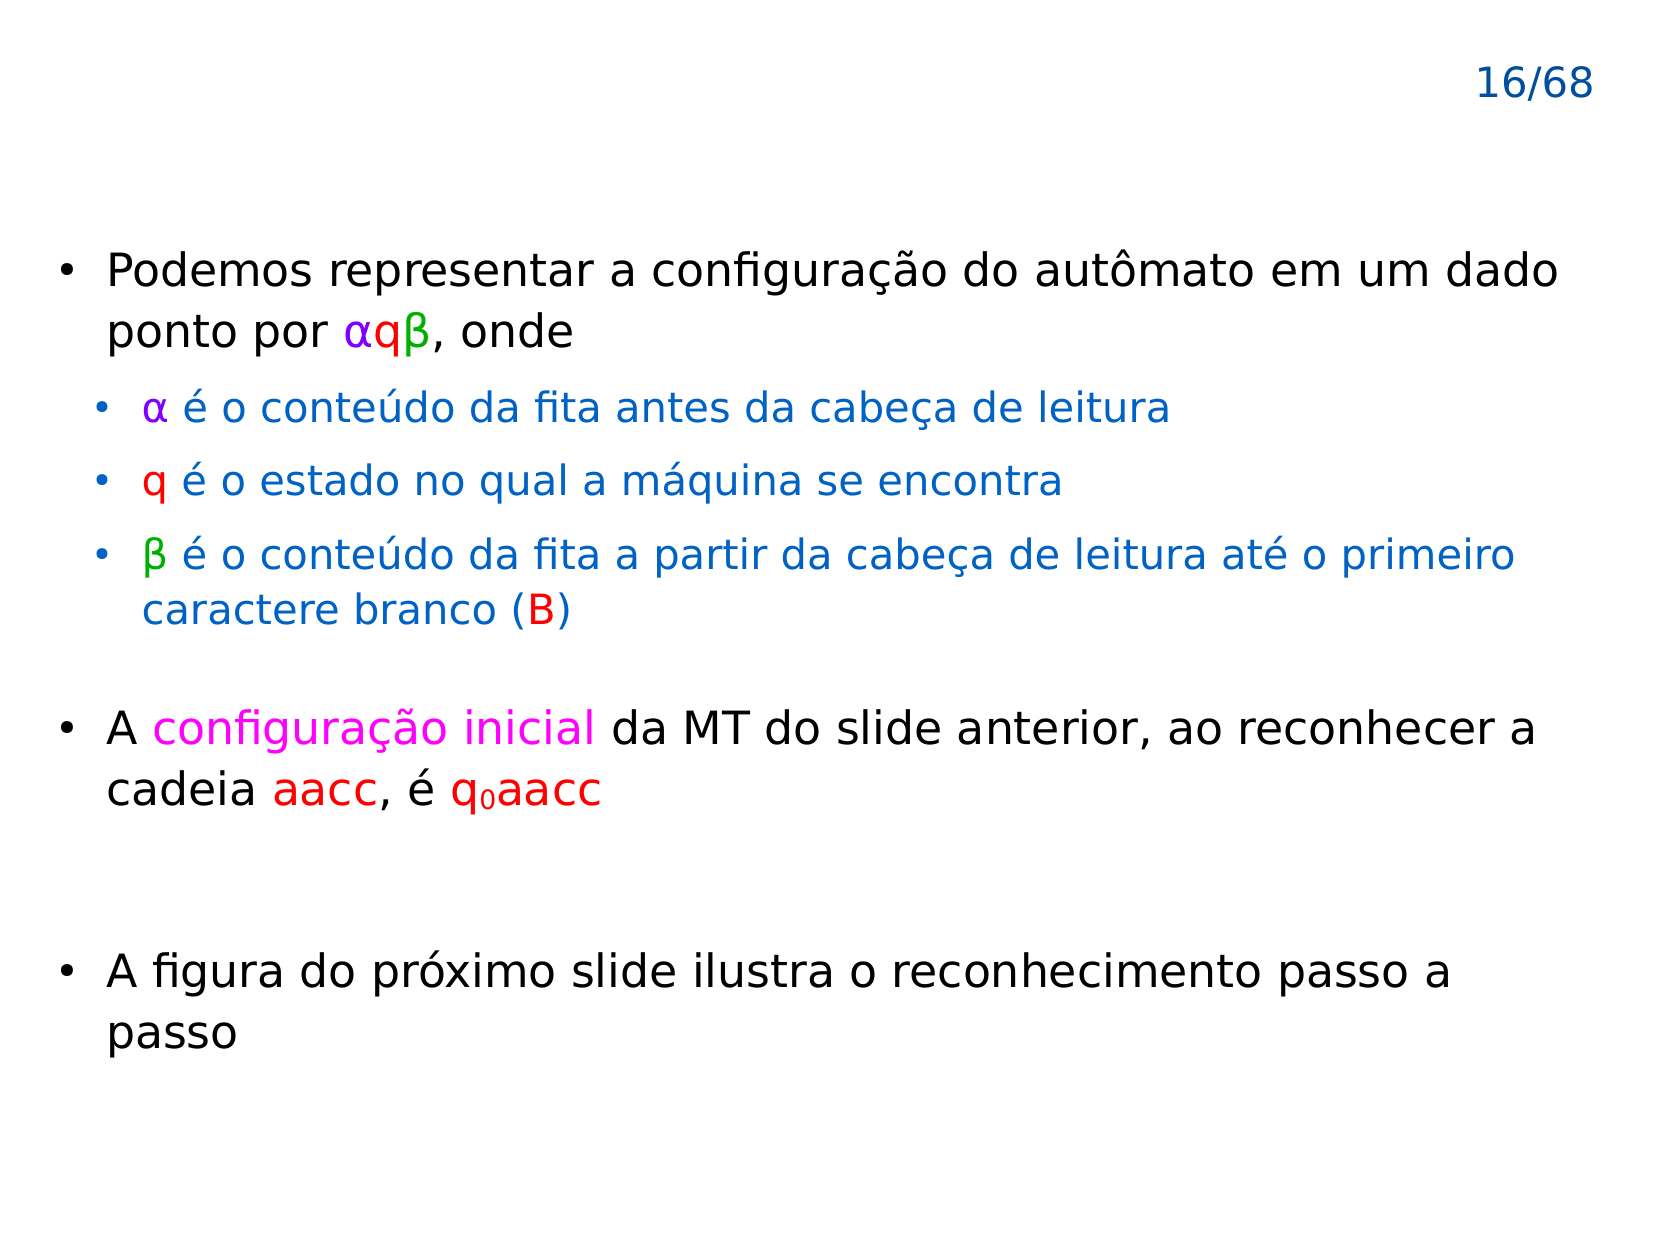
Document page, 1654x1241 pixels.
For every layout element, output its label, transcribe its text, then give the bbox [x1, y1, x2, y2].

list Podemos representar a configuração do autômato em um dado ponto por αqβ, onde α é o conteúdo da fita antes da cabeça de leitura q é o estado no qual a máquina se encontra β é o conteúdo da fita a partir da cabeça de leitura até o primeiro caractere branco (B) A configuração inicial da MT do slide anterior, ao reconhecer a cadeia aacc, é q0aacc A figura do próximo slide ilustra o reconhecimento passo a passo [59, 236, 1595, 1211]
